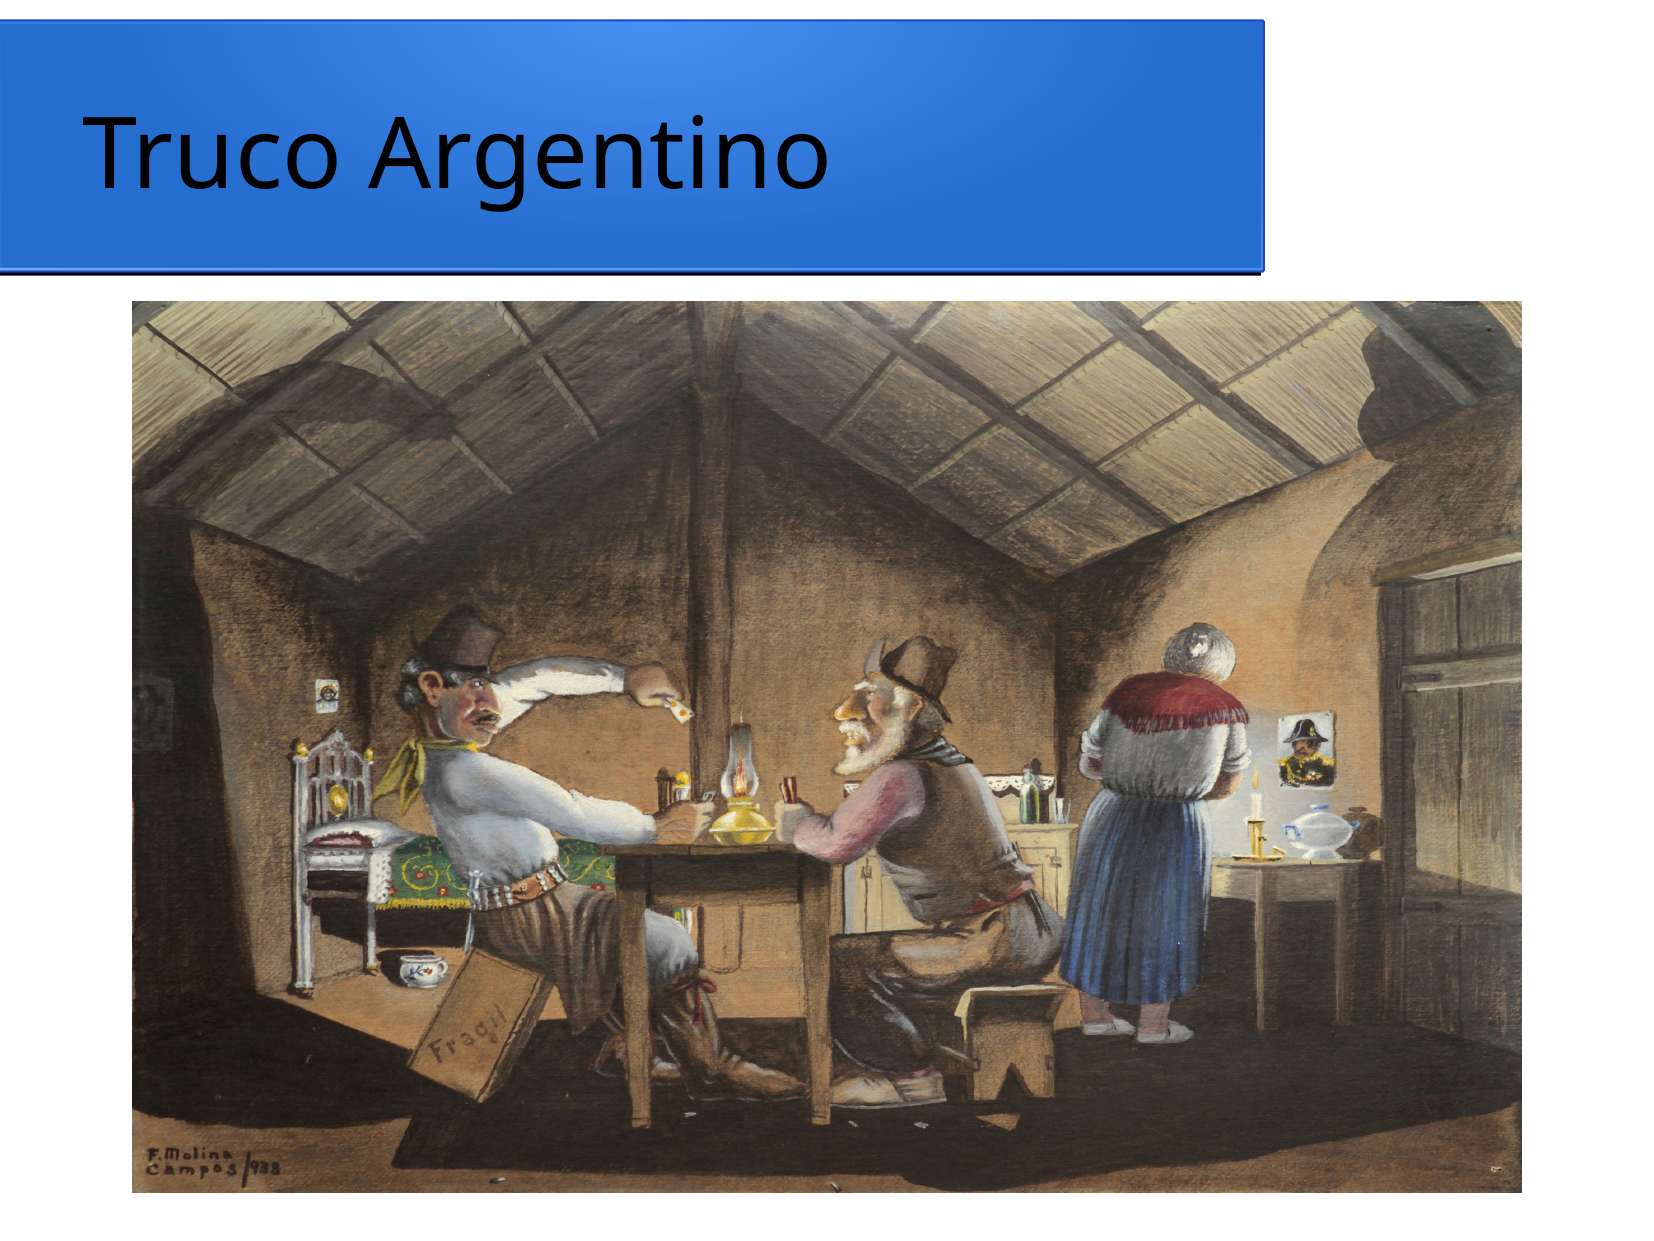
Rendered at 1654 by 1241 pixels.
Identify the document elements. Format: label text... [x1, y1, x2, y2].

picture [132, 301, 1522, 1193]
title Truco Argentino [82, 47, 1235, 252]
